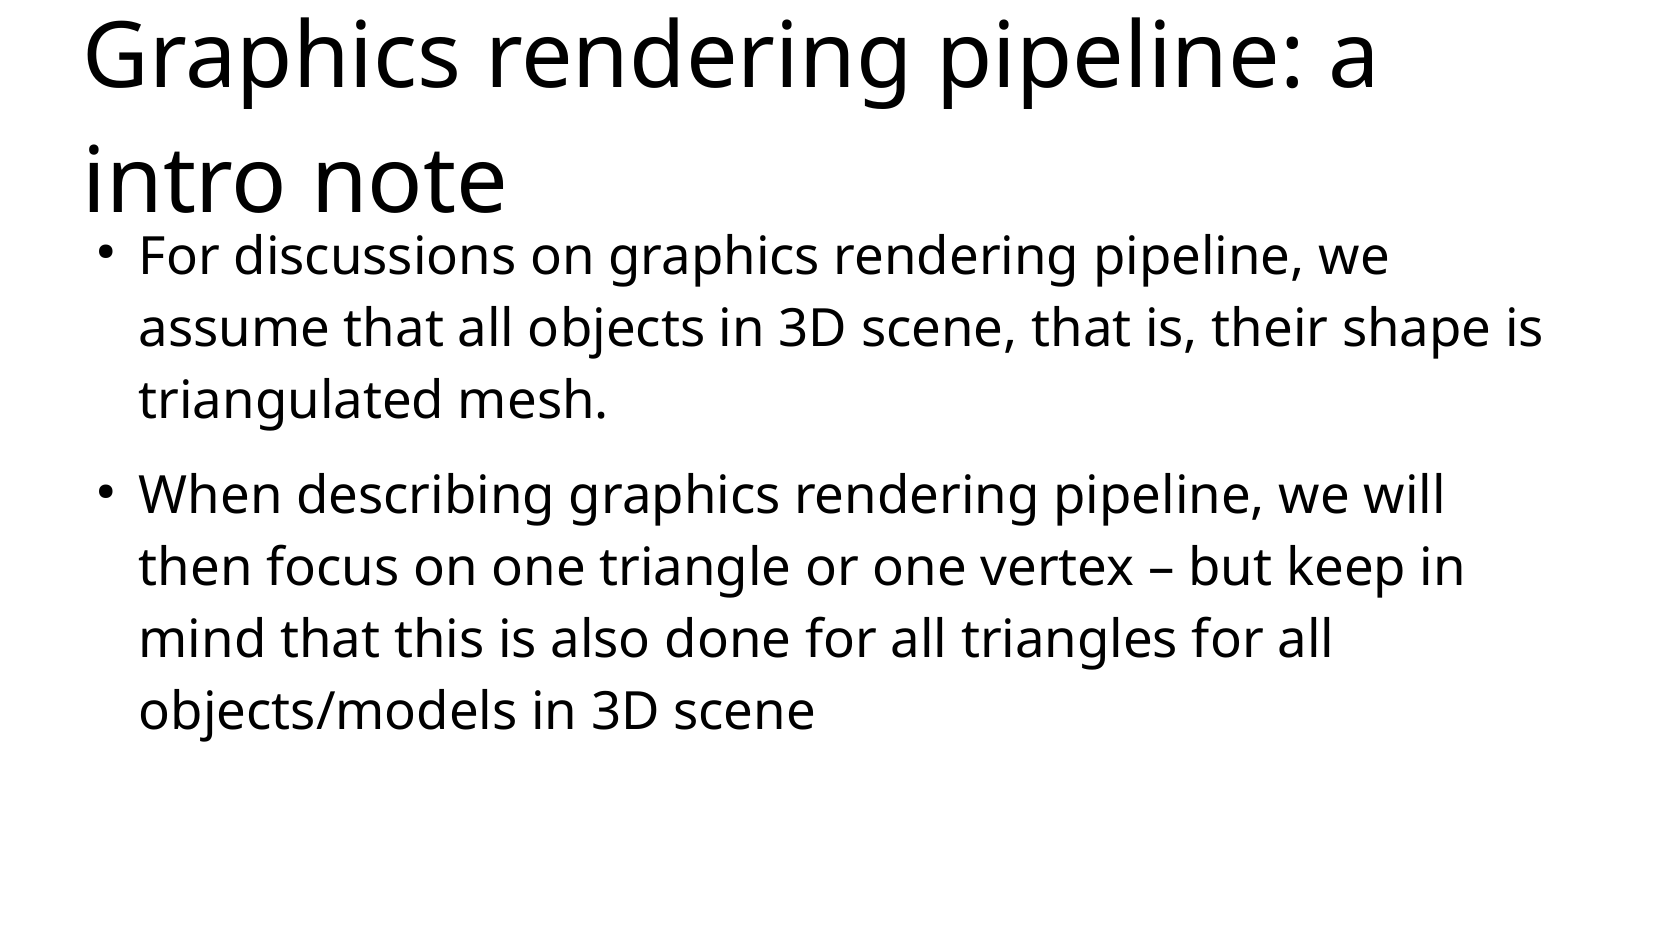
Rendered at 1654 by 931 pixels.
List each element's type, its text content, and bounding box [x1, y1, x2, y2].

list For discussions on graphics rendering pipeline, we assume that all objects in 3D scene, that is, their shape is triangulated mesh. When describing graphics rendering pipeline, we will then focus on one triangle or one vertex – but keep in mind that this is also done for all triangles for all objects/models in 3D scene [82, 217, 1571, 758]
title Graphics rendering pipeline: a intro note [82, 37, 1571, 193]
